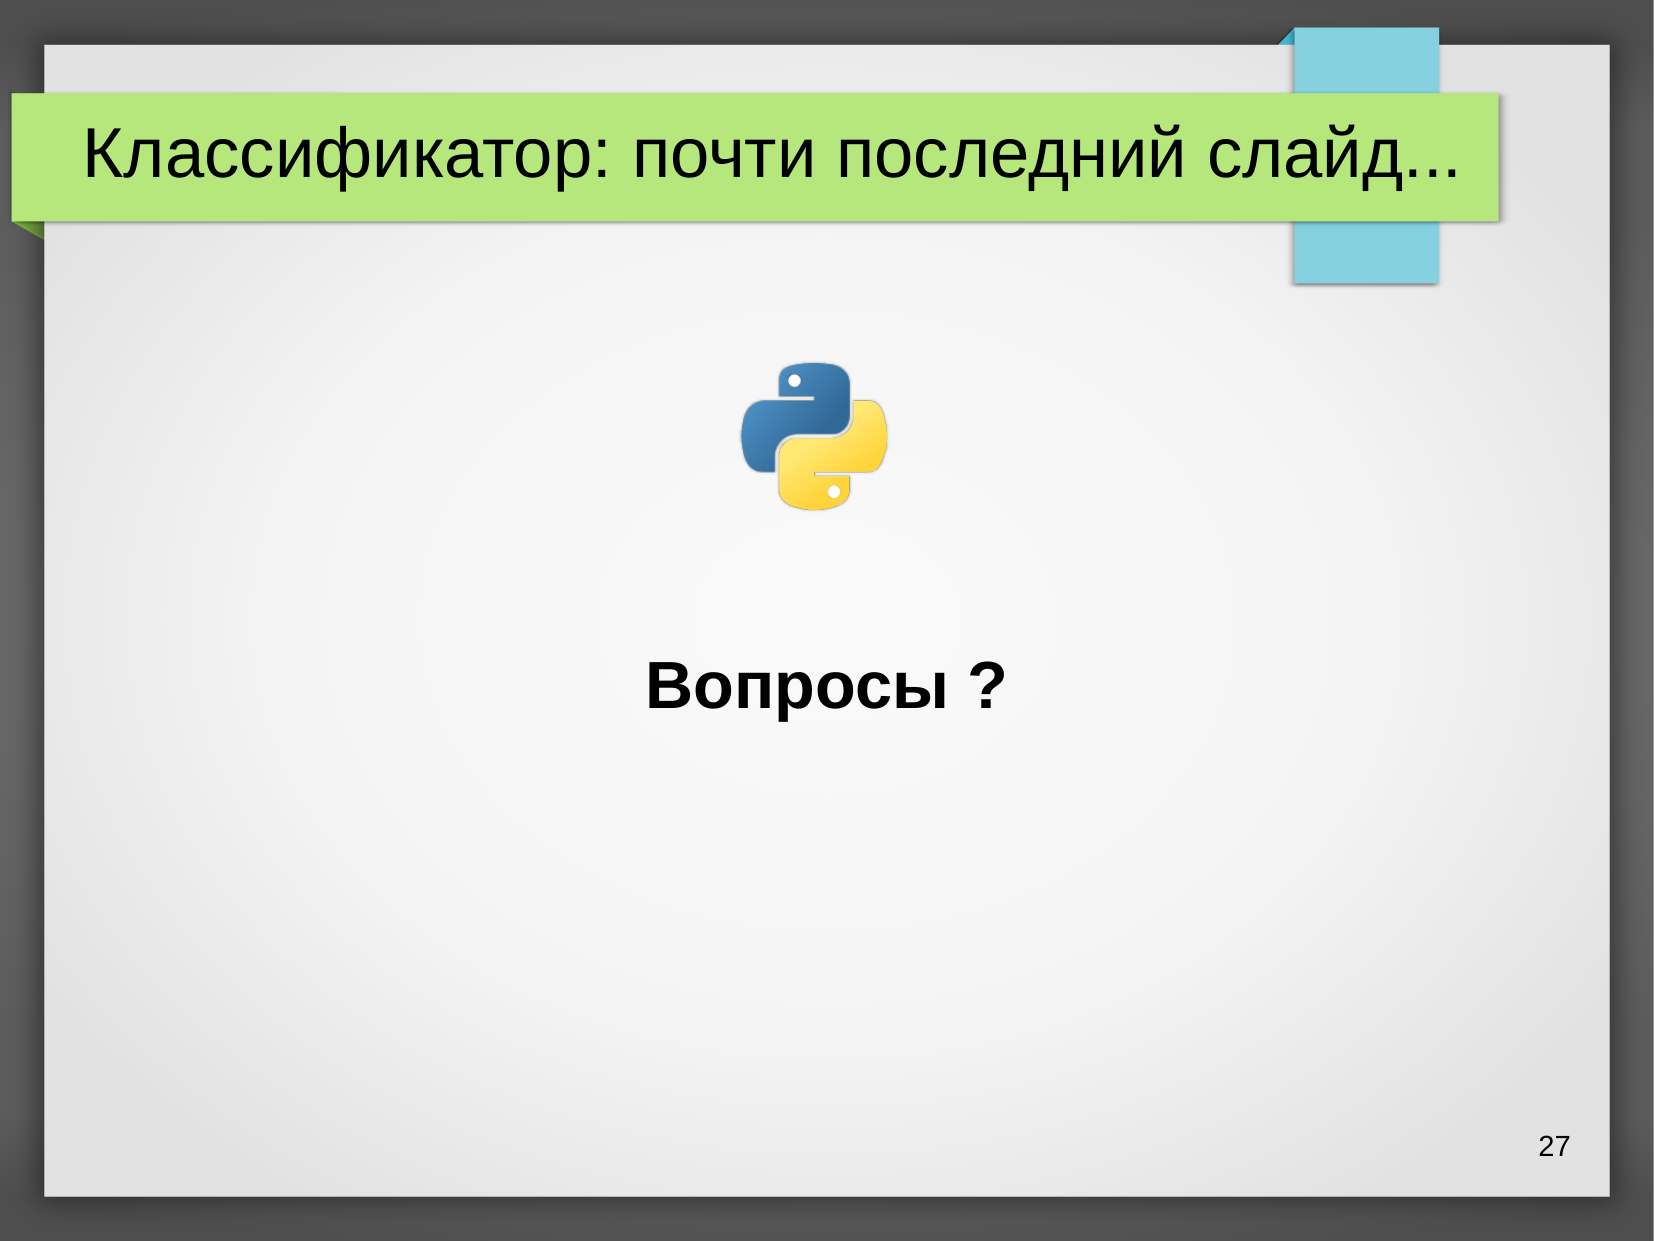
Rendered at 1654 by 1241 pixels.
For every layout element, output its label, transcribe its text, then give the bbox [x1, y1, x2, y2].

subtitle Вопросы ? [82, 236, 1571, 1134]
picture [0, 0, 1654, 1241]
title Классификатор: почти последний слайд... [82, 49, 1571, 236]
